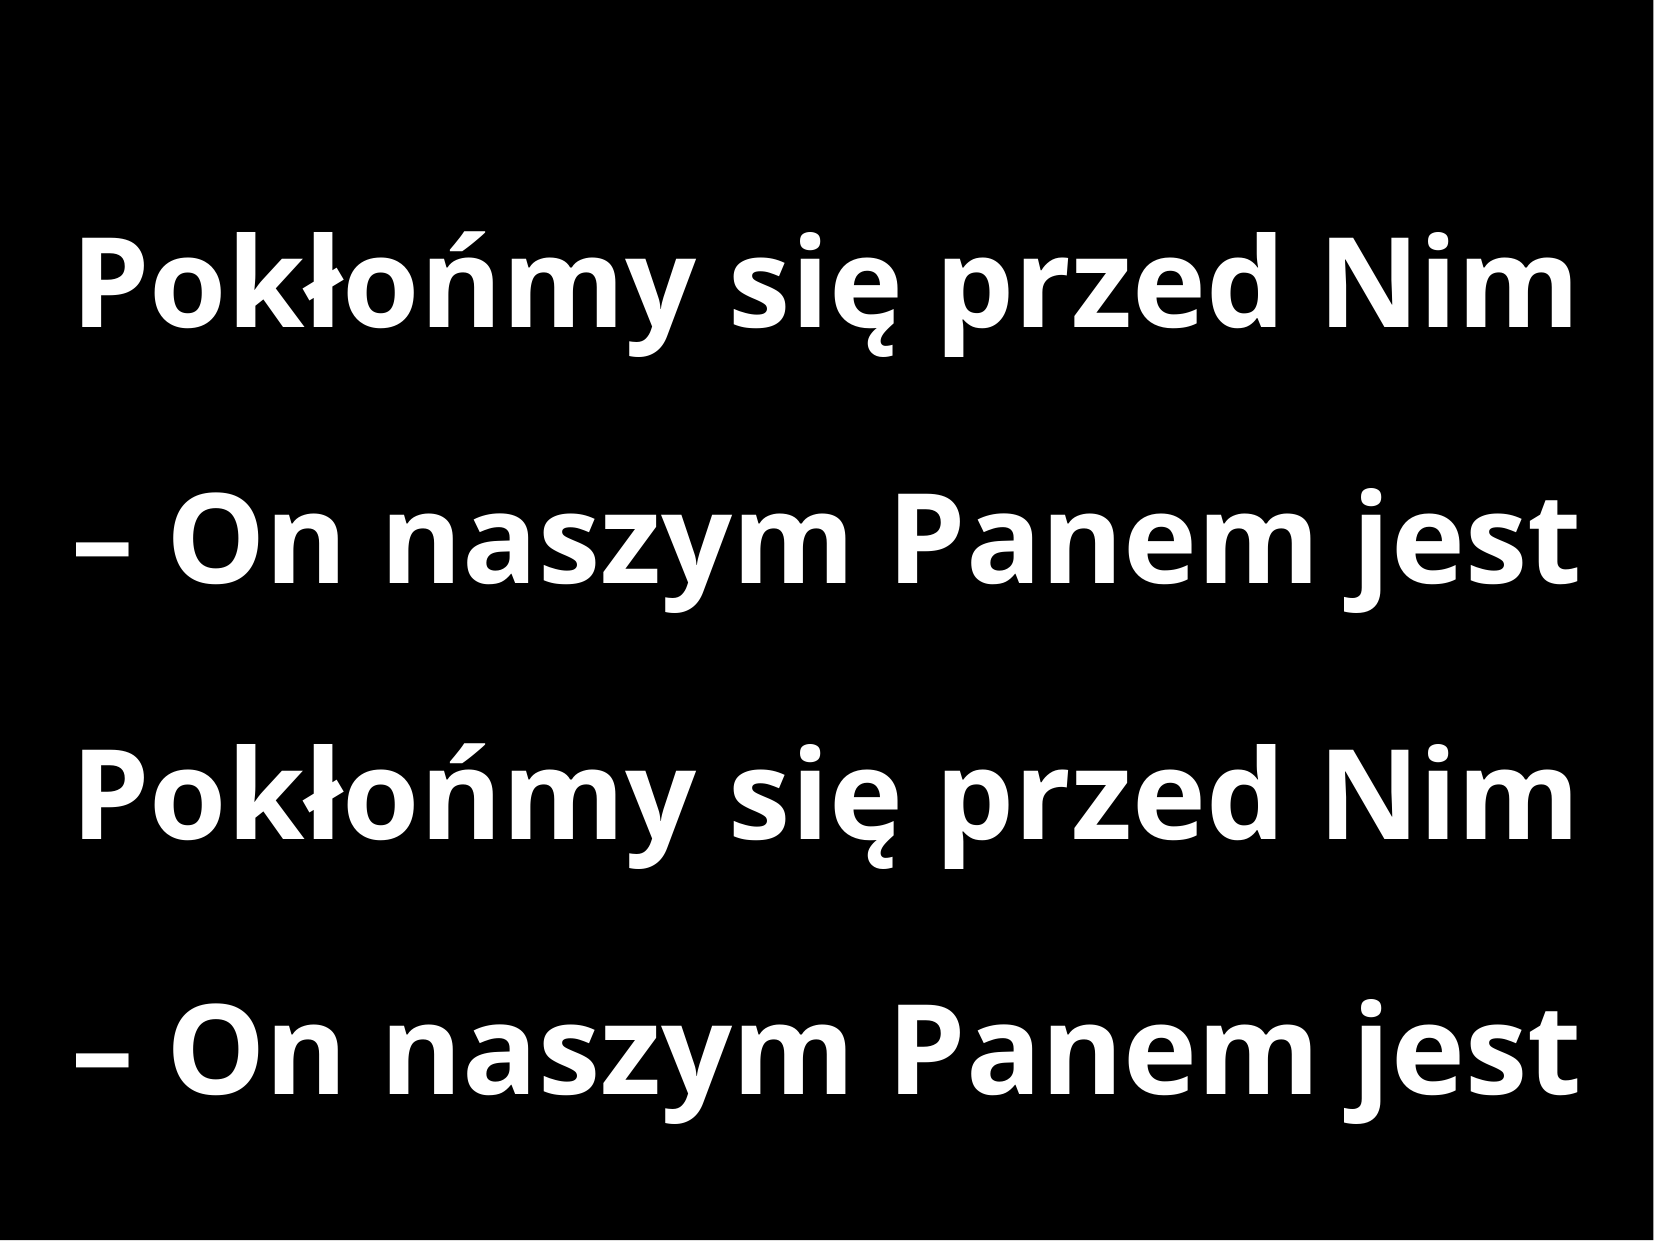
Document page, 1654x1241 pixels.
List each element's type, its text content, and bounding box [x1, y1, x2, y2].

title Pokłońmy się przed Nim – On naszym Panem jest Pokłońmy się przed Nim – On naszym Panem jest [0, 0, 1654, 1241]
